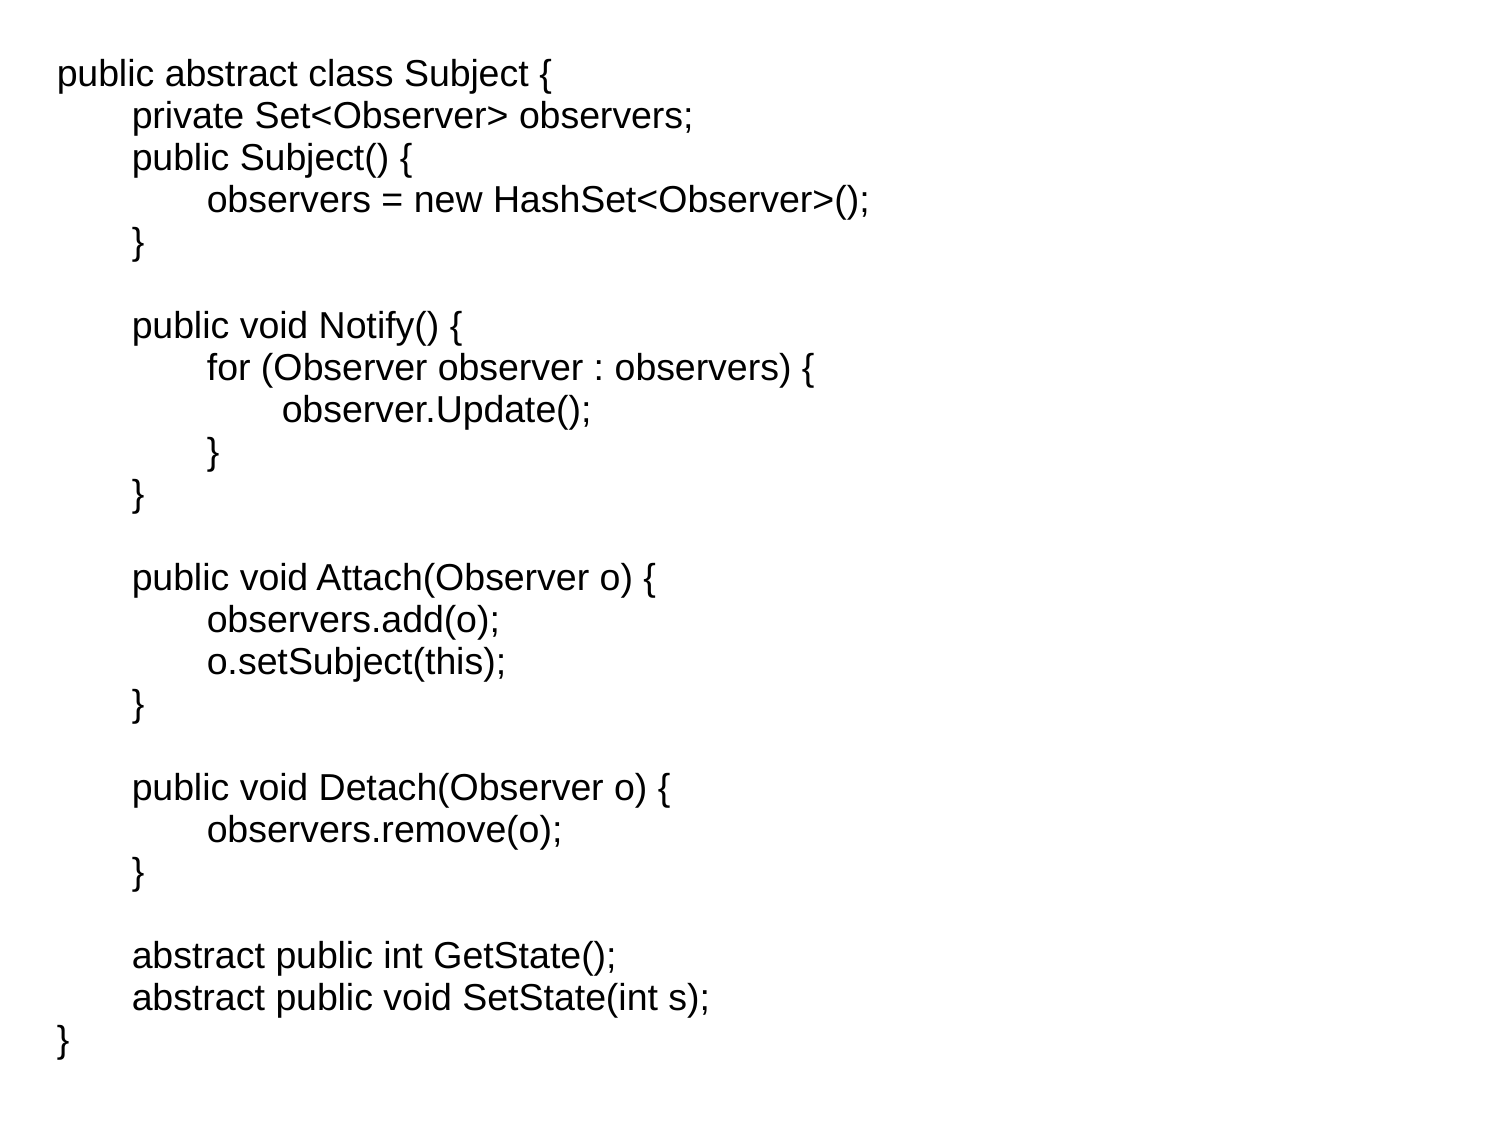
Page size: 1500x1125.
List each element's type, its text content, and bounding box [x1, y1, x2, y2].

text_box public abstract class Subject { private Set<Observer> observers; public Subject() { observers = new HashSet<Observer>(); } public void Notify() { for (Observer observer : observers) { observer.Update(); } } public void Attach(Observer o) { observers.add(o); o.setSubject(this); } public void Detach(Observer o) { observers.remove(o); } abstract public int GetState(); abstract public void SetState(int s); } [42, 45, 886, 1068]
